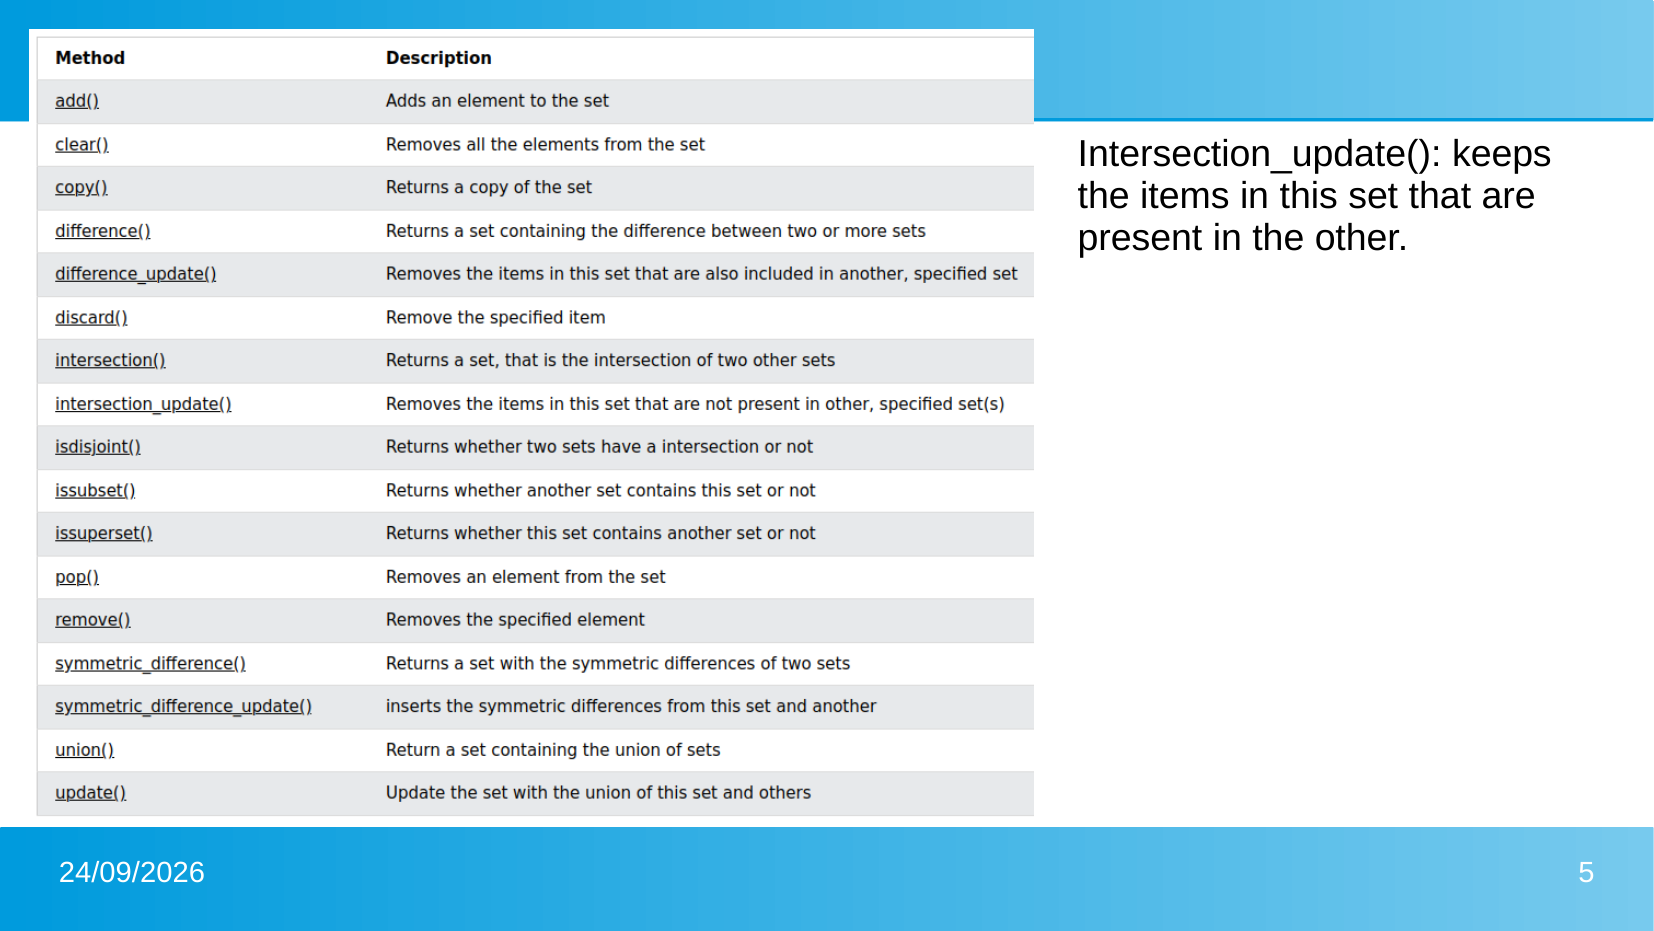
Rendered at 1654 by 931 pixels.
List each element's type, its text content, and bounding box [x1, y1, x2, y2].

text_box Intersection_update(): keeps the items in this set that are present in the other. [1062, 124, 1625, 266]
picture [29, 29, 1034, 826]
